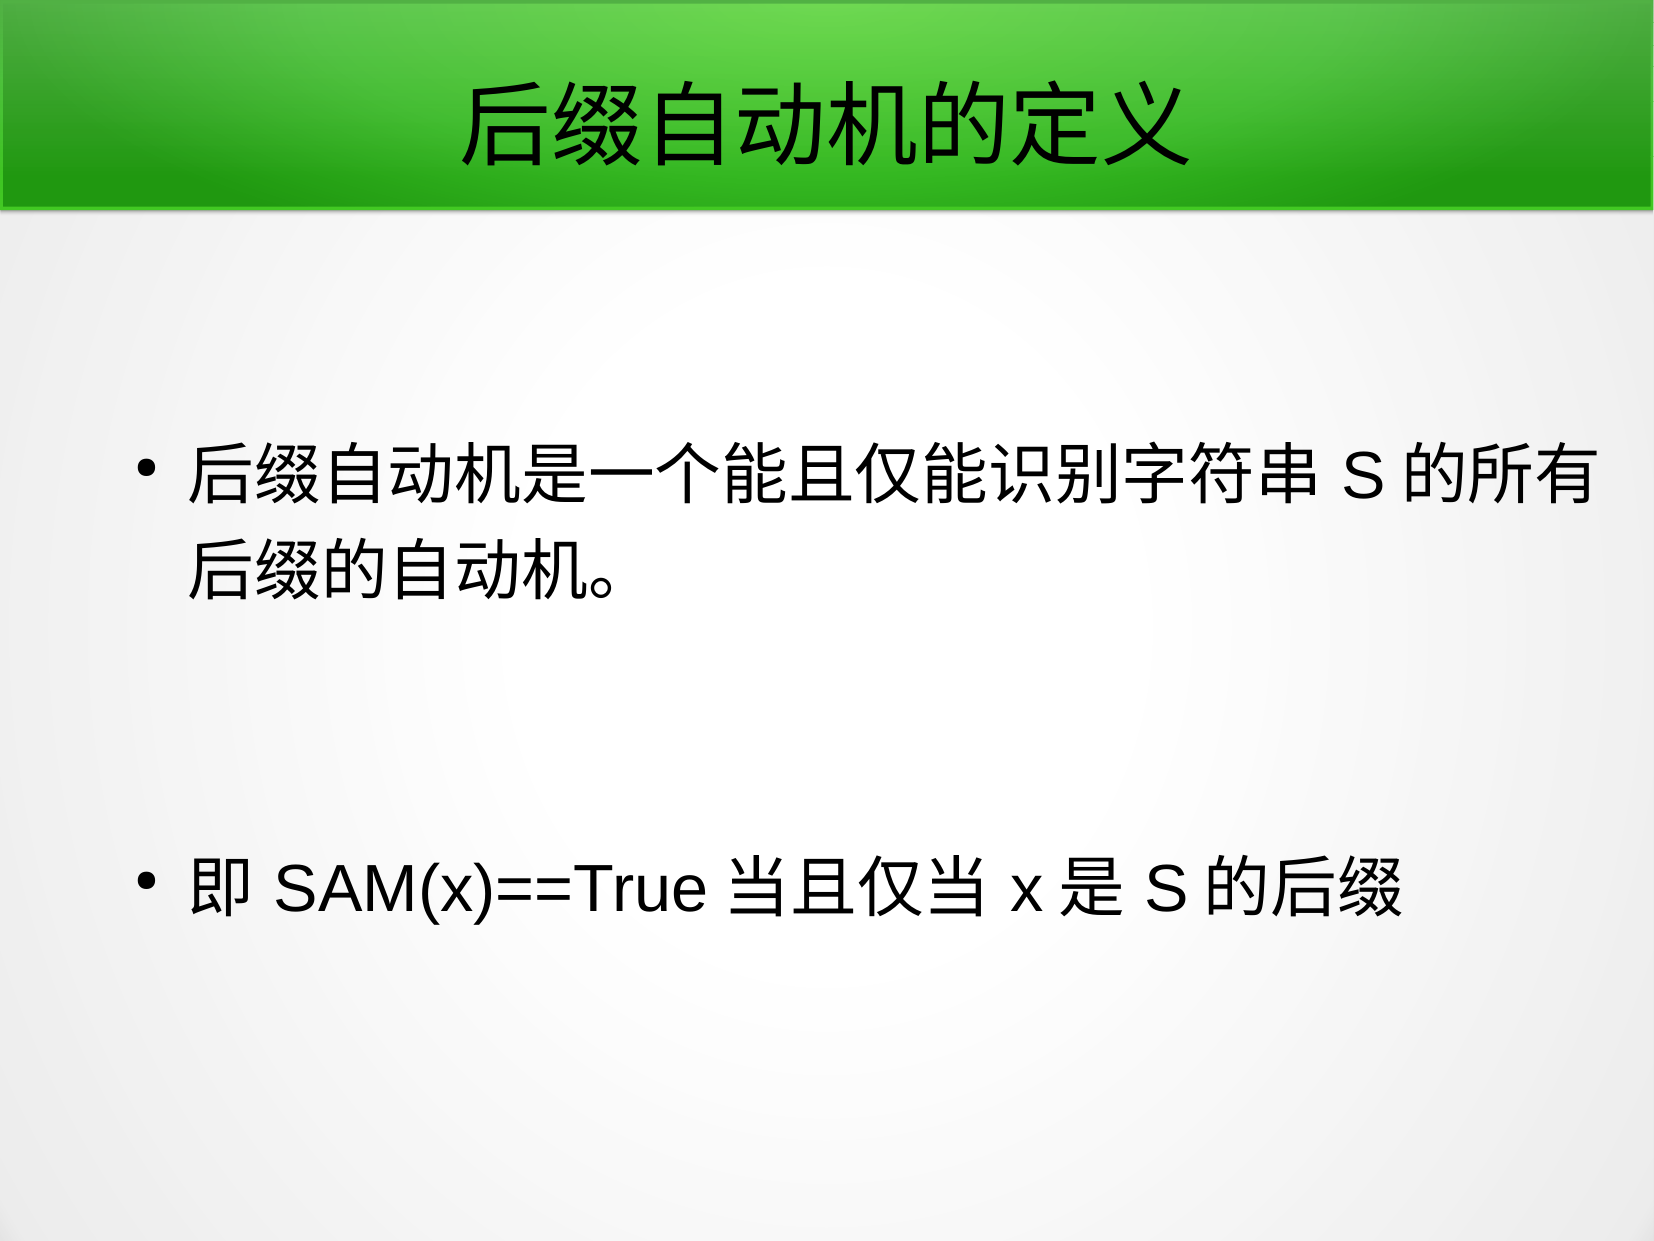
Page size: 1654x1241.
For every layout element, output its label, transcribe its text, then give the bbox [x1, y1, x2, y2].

title 后缀自动机的定义 [82, 47, 1571, 189]
list 后缀自动机是一个能且仅能识别字符串S的所有后缀的自动机。 即SAM(x)==True当且仅当x是S的后缀 [116, 420, 1606, 1141]
